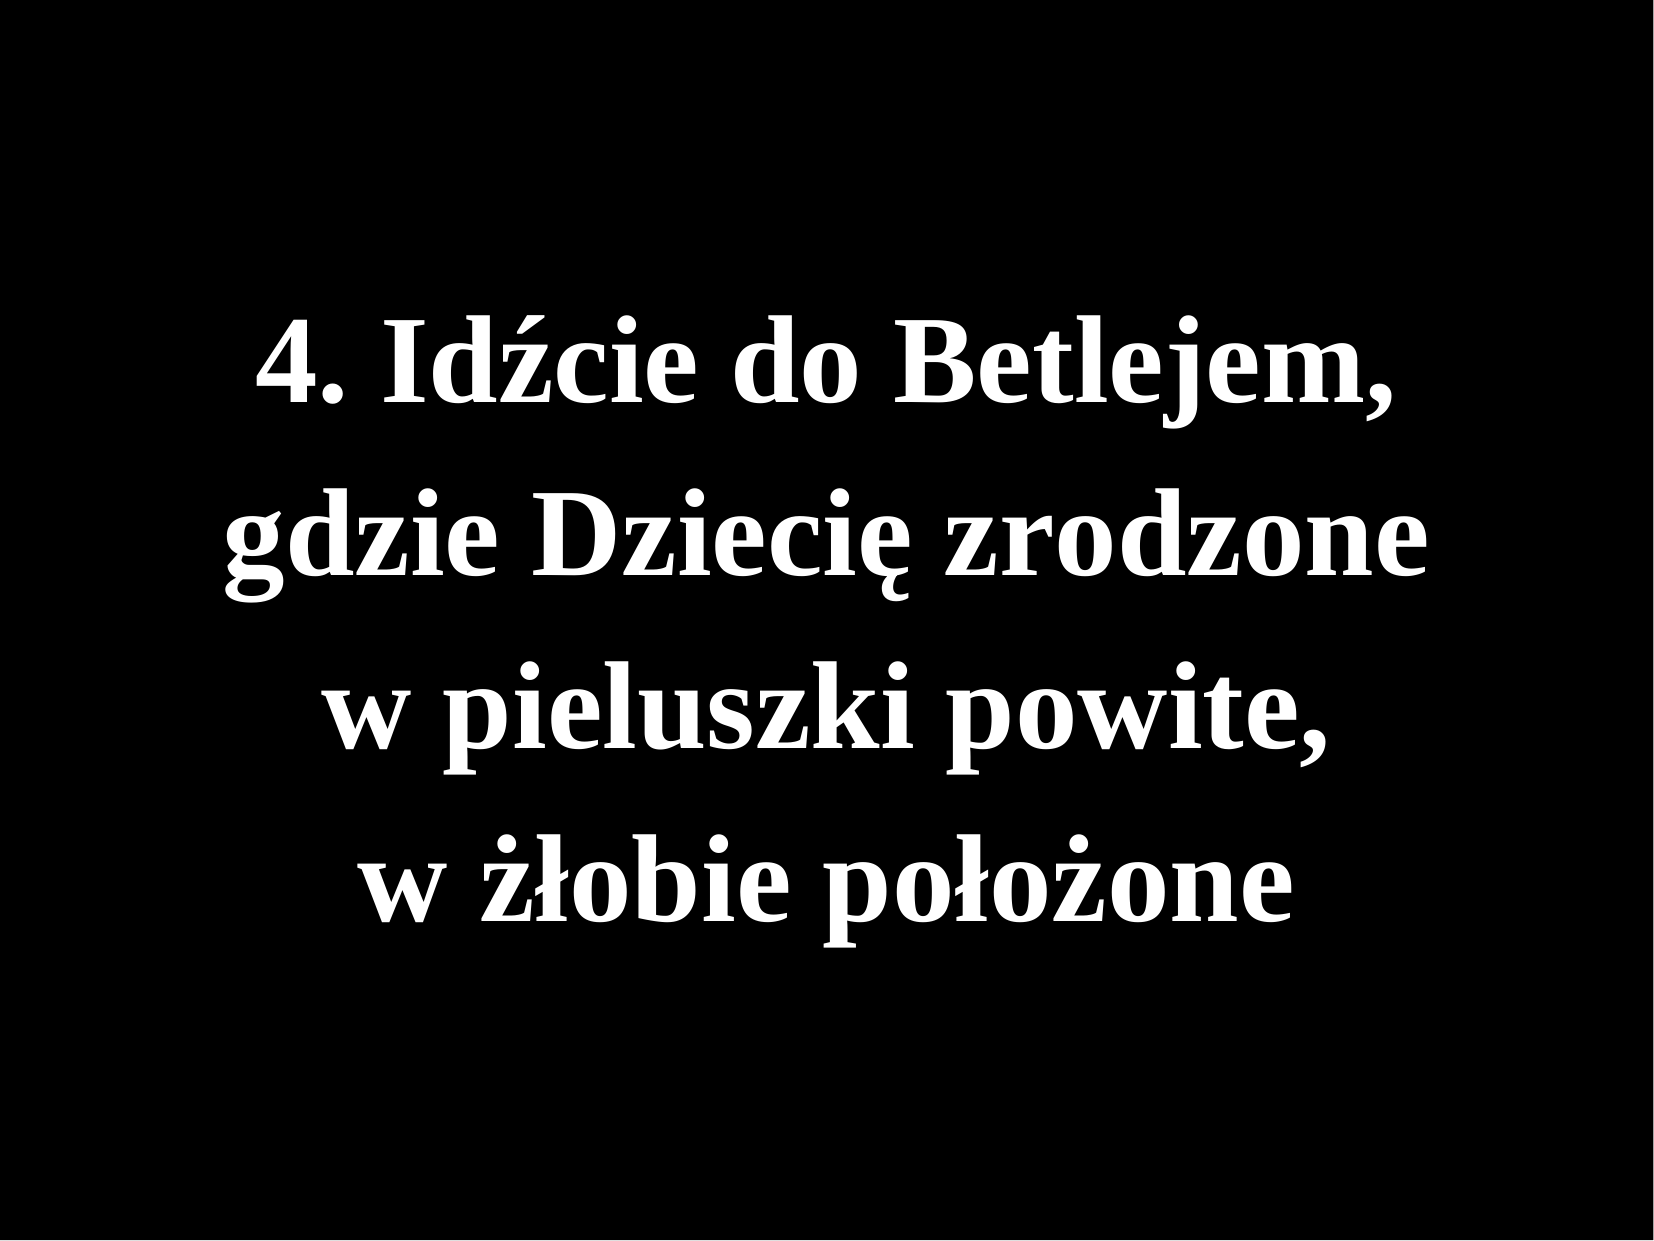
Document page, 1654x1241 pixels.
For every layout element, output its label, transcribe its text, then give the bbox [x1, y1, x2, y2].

title 4. Idźcie do Betlejem, ppp gdzie Dziecię zrodzone ppp w pieluszki powite, ppp w żłobie położone [0, 0, 1654, 1241]
